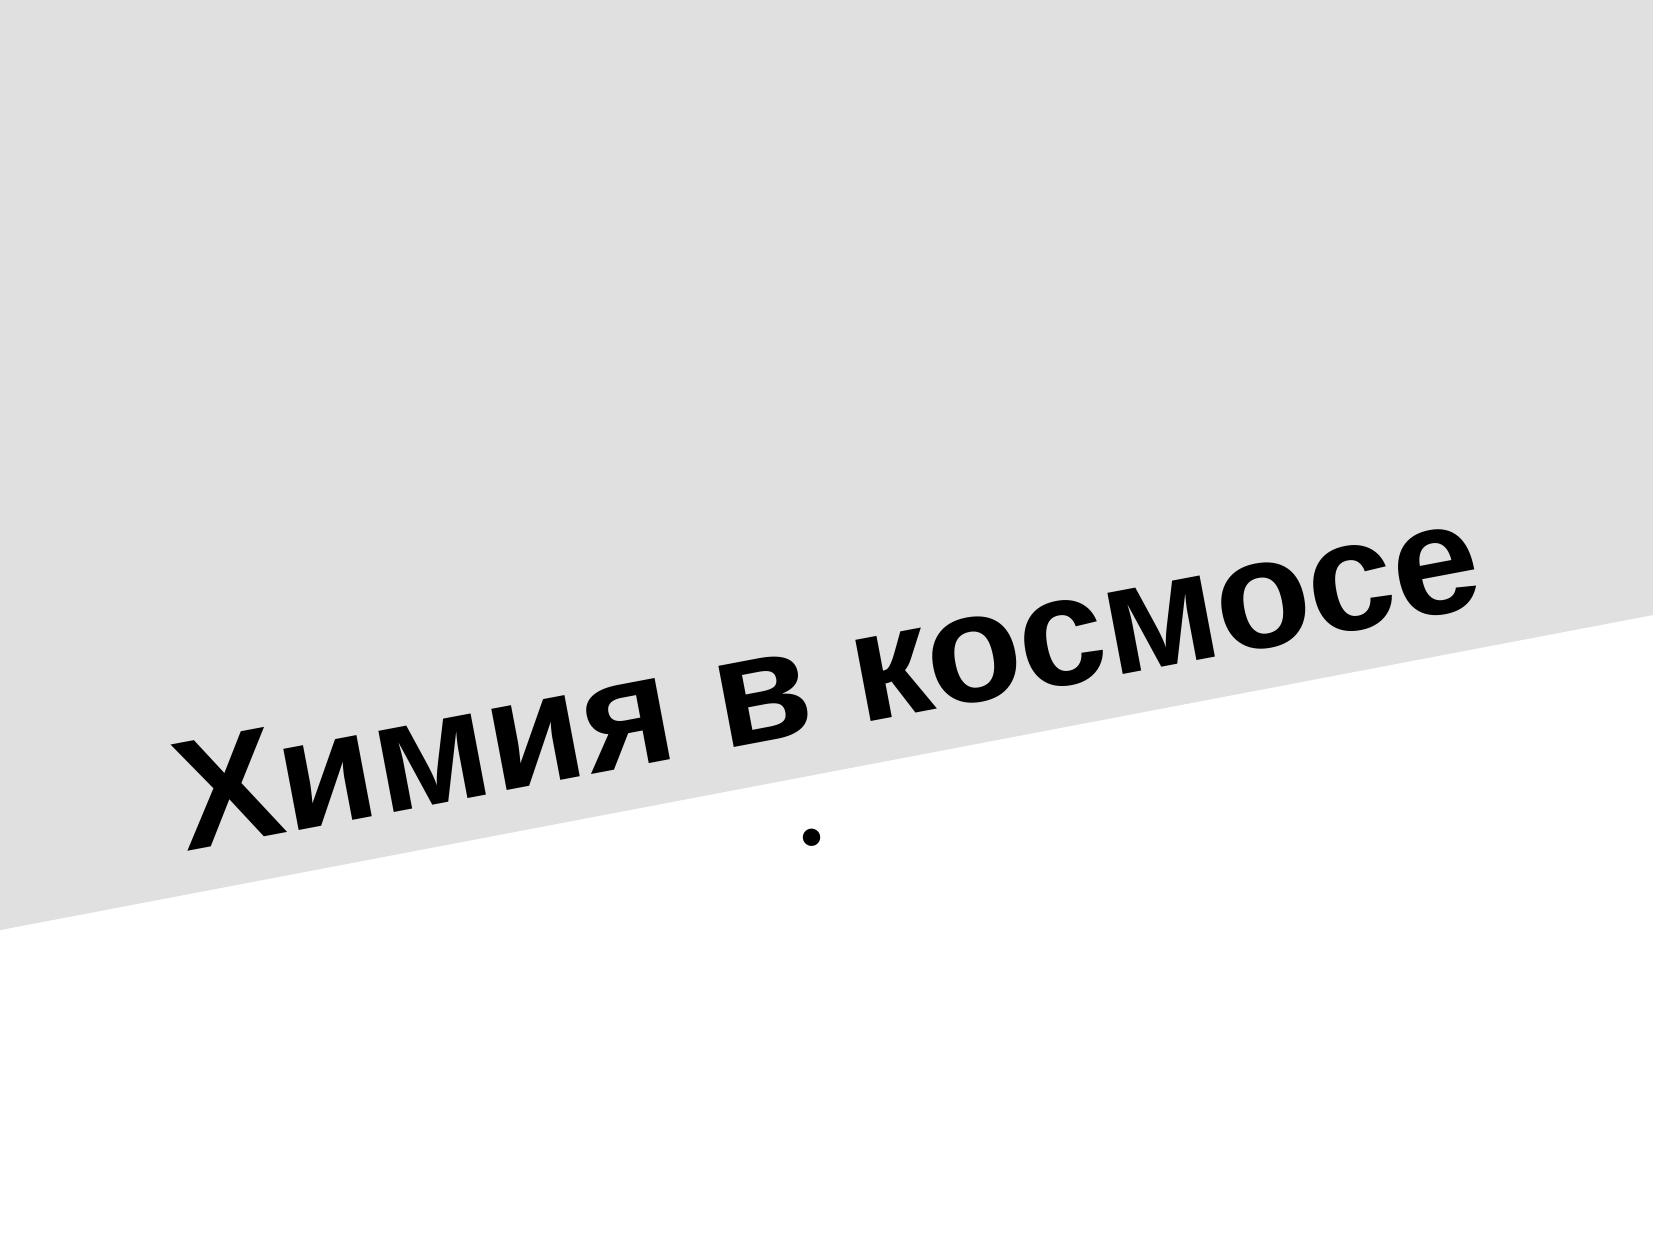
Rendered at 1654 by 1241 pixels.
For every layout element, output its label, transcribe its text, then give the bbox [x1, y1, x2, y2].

text_box Артём Гета [105, 664, 1550, 1013]
text_box Химия в космосе [77, 435, 1574, 898]
